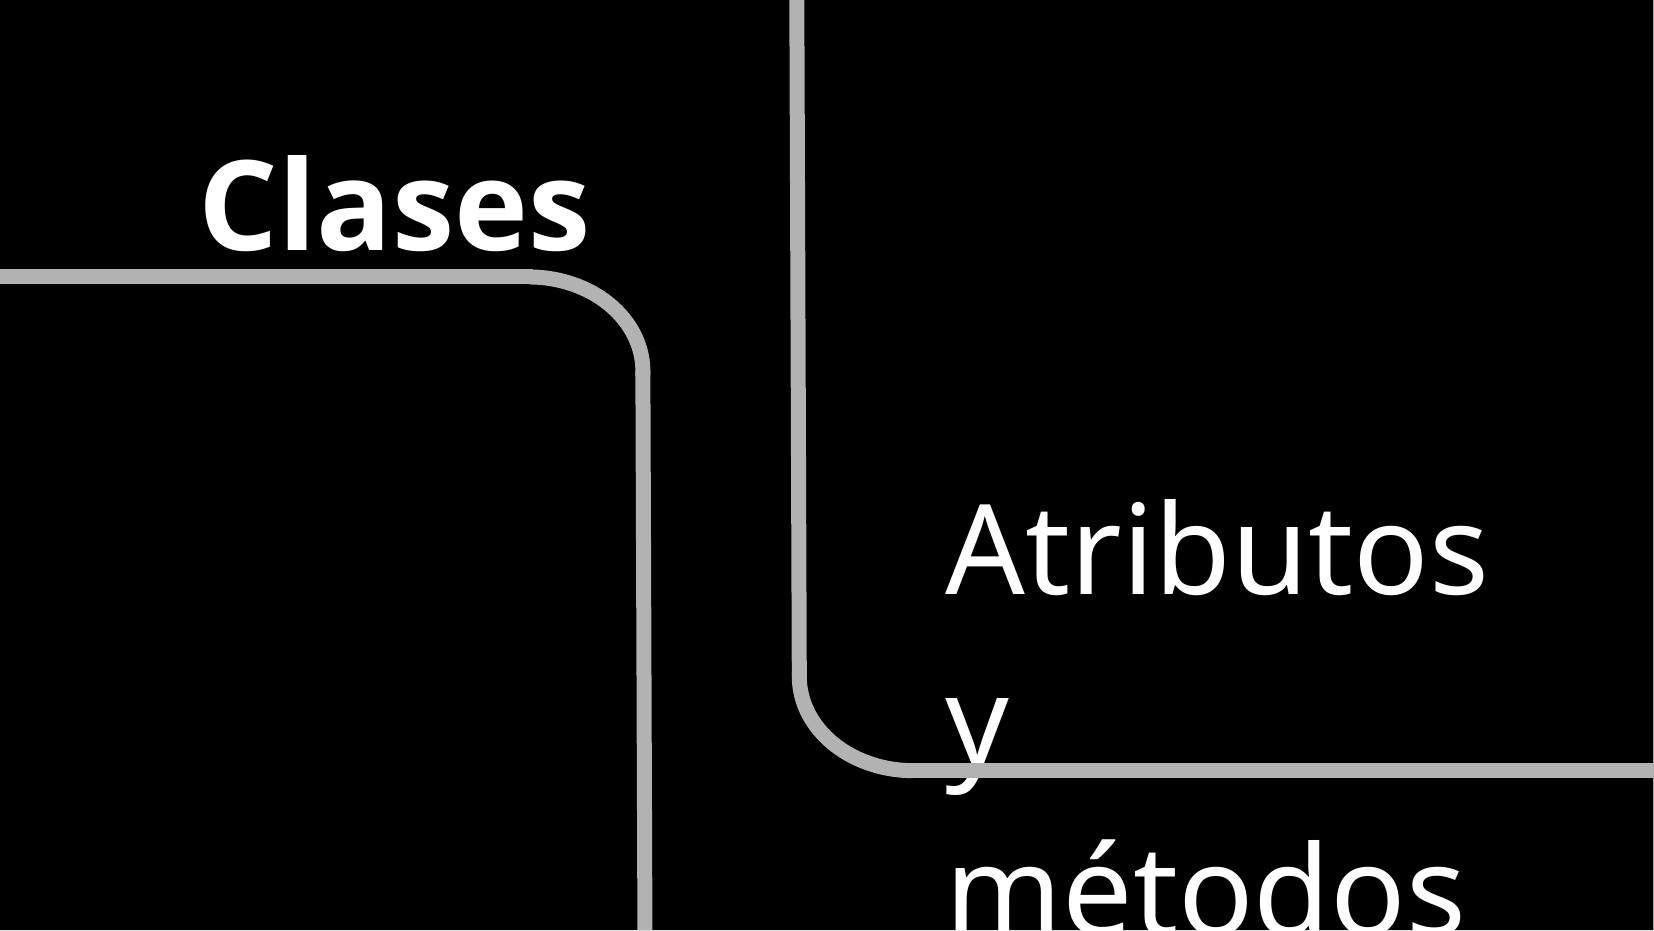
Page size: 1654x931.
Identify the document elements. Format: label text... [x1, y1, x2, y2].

text_box Atributos y métodos [930, 453, 1557, 748]
text_box [967, 876, 998, 931]
text_box [1081, 876, 1115, 895]
text_box [1348, 876, 1387, 927]
text_box Clases [183, 109, 637, 264]
text_box [0, 0, 1654, 931]
text_box [1271, 876, 1308, 927]
text_box [1196, 876, 1235, 927]
text_box [1009, 876, 1041, 931]
